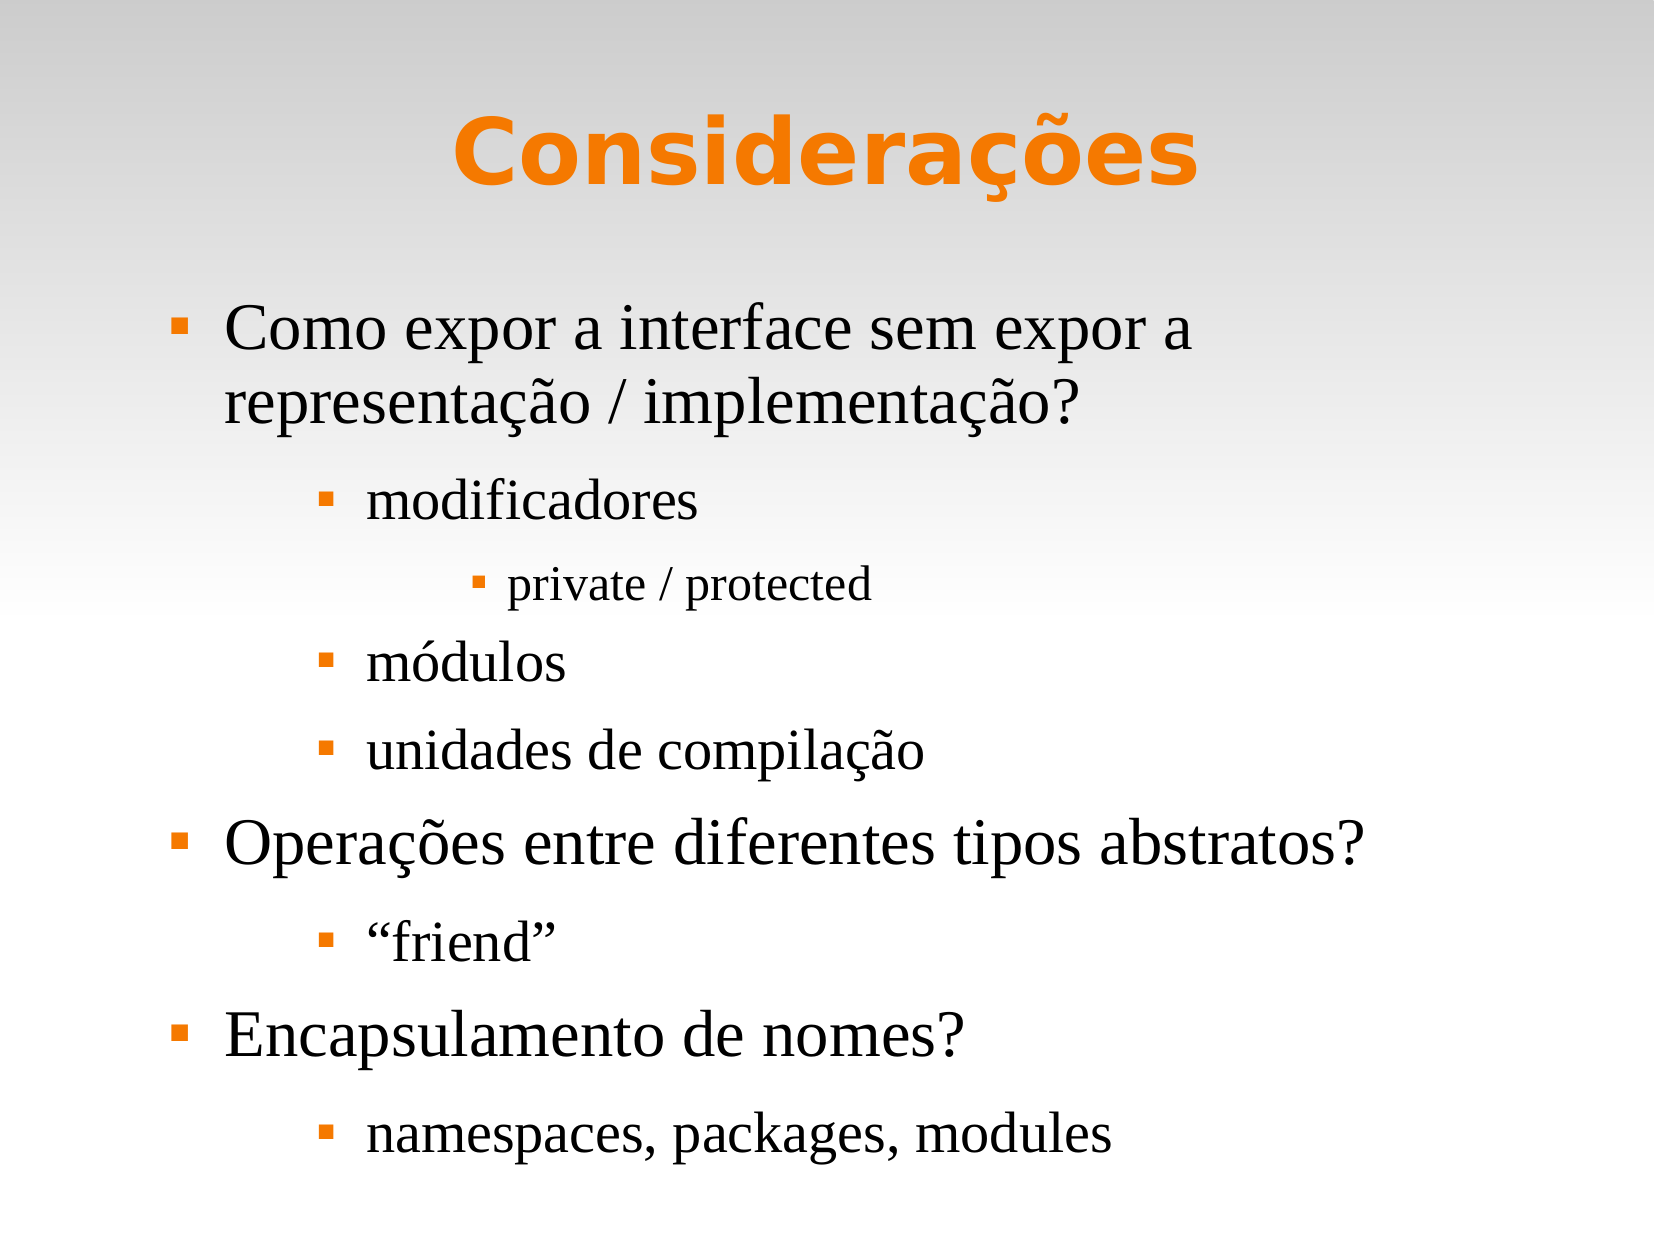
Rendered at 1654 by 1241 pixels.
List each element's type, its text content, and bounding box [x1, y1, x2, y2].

title Considerações [82, 49, 1571, 257]
list Como expor a interface sem expor a representação / implementação? modificadores private / protected módulos unidades de compilação Operações entre diferentes tipos abstratos? “friend” Encapsulamento de nomes? namespaces, packages, modules [82, 290, 1571, 1241]
